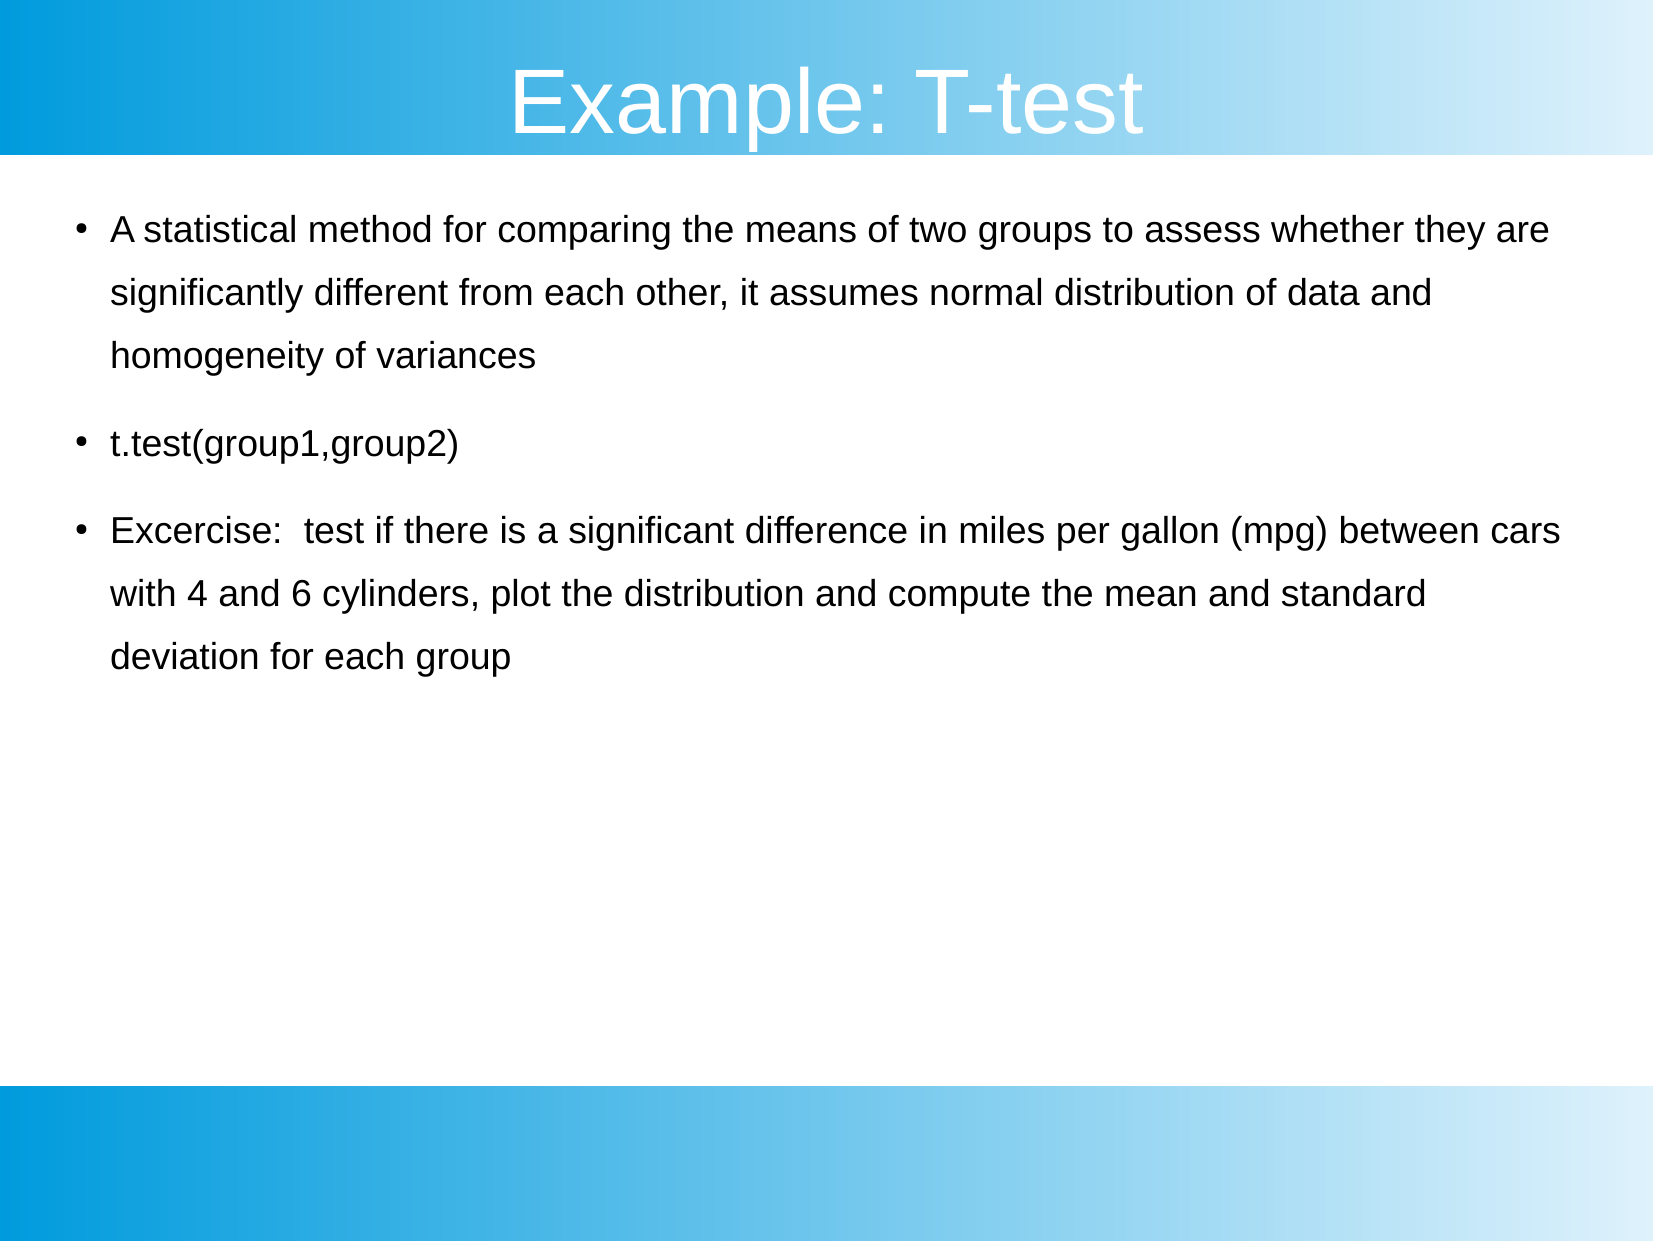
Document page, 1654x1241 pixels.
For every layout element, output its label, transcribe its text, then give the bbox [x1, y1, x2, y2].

text_box A statistical method for comparing the means of two groups to assess whether they are significantly different from each other, it assumes normal distribution of data and homogeneity of variances t.test(group1,group2) Excercise: test if there is a significant difference in miles per gallon (mpg) between cars with 4 and 6 cylinders, plot the distribution and compute the mean and standard deviation for each group [60, 180, 1591, 686]
title Example: T-test [82, 49, 1571, 155]
